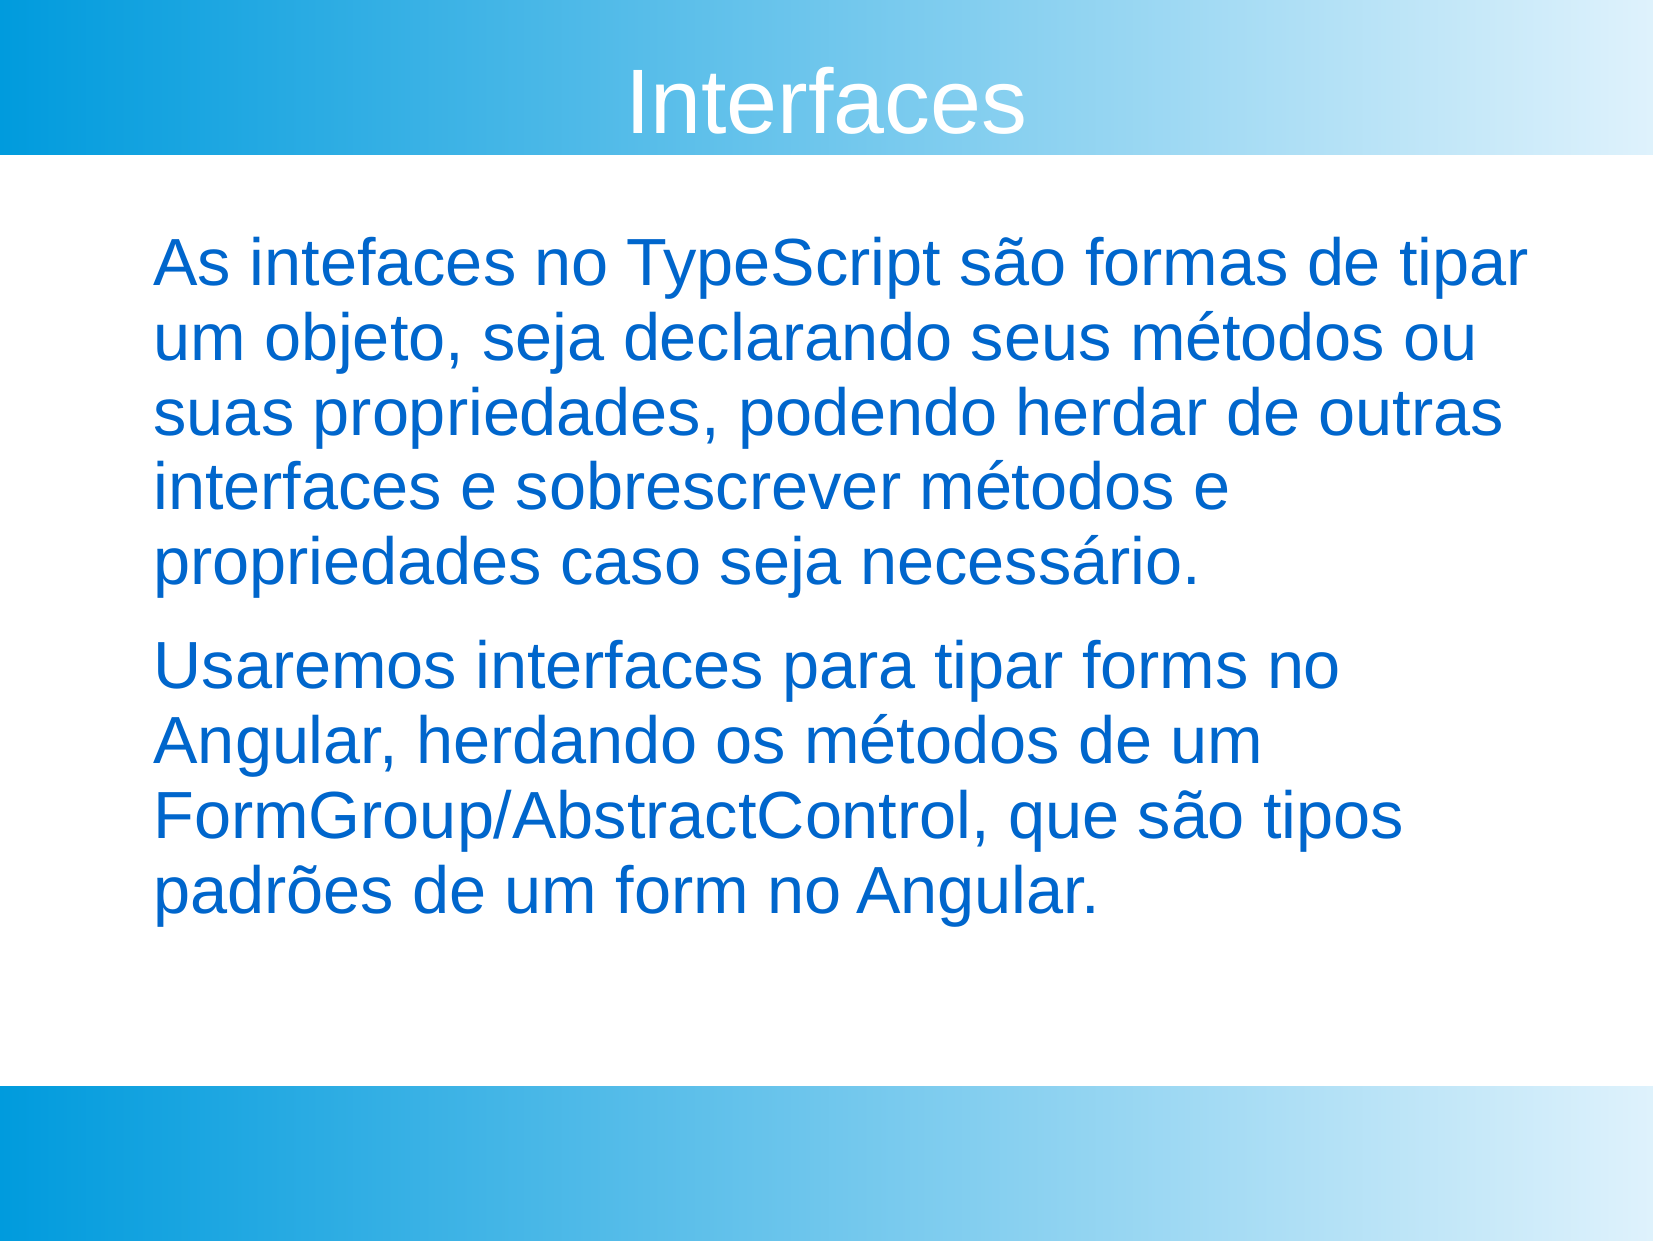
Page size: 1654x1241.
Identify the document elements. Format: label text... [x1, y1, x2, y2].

title Interfaces [82, 49, 1571, 155]
list As intefaces no TypeScript são formas de tipar um objeto, seja declarando seus métodos ou suas propriedades, podendo herdar de outras interfaces e sobrescrever métodos e propriedades caso seja necessário. Usaremos interfaces para tipar forms no Angular, herdando os métodos de um FormGroup/AbstractControl, que são tipos padrões de um form no Angular. [82, 225, 1571, 1010]
